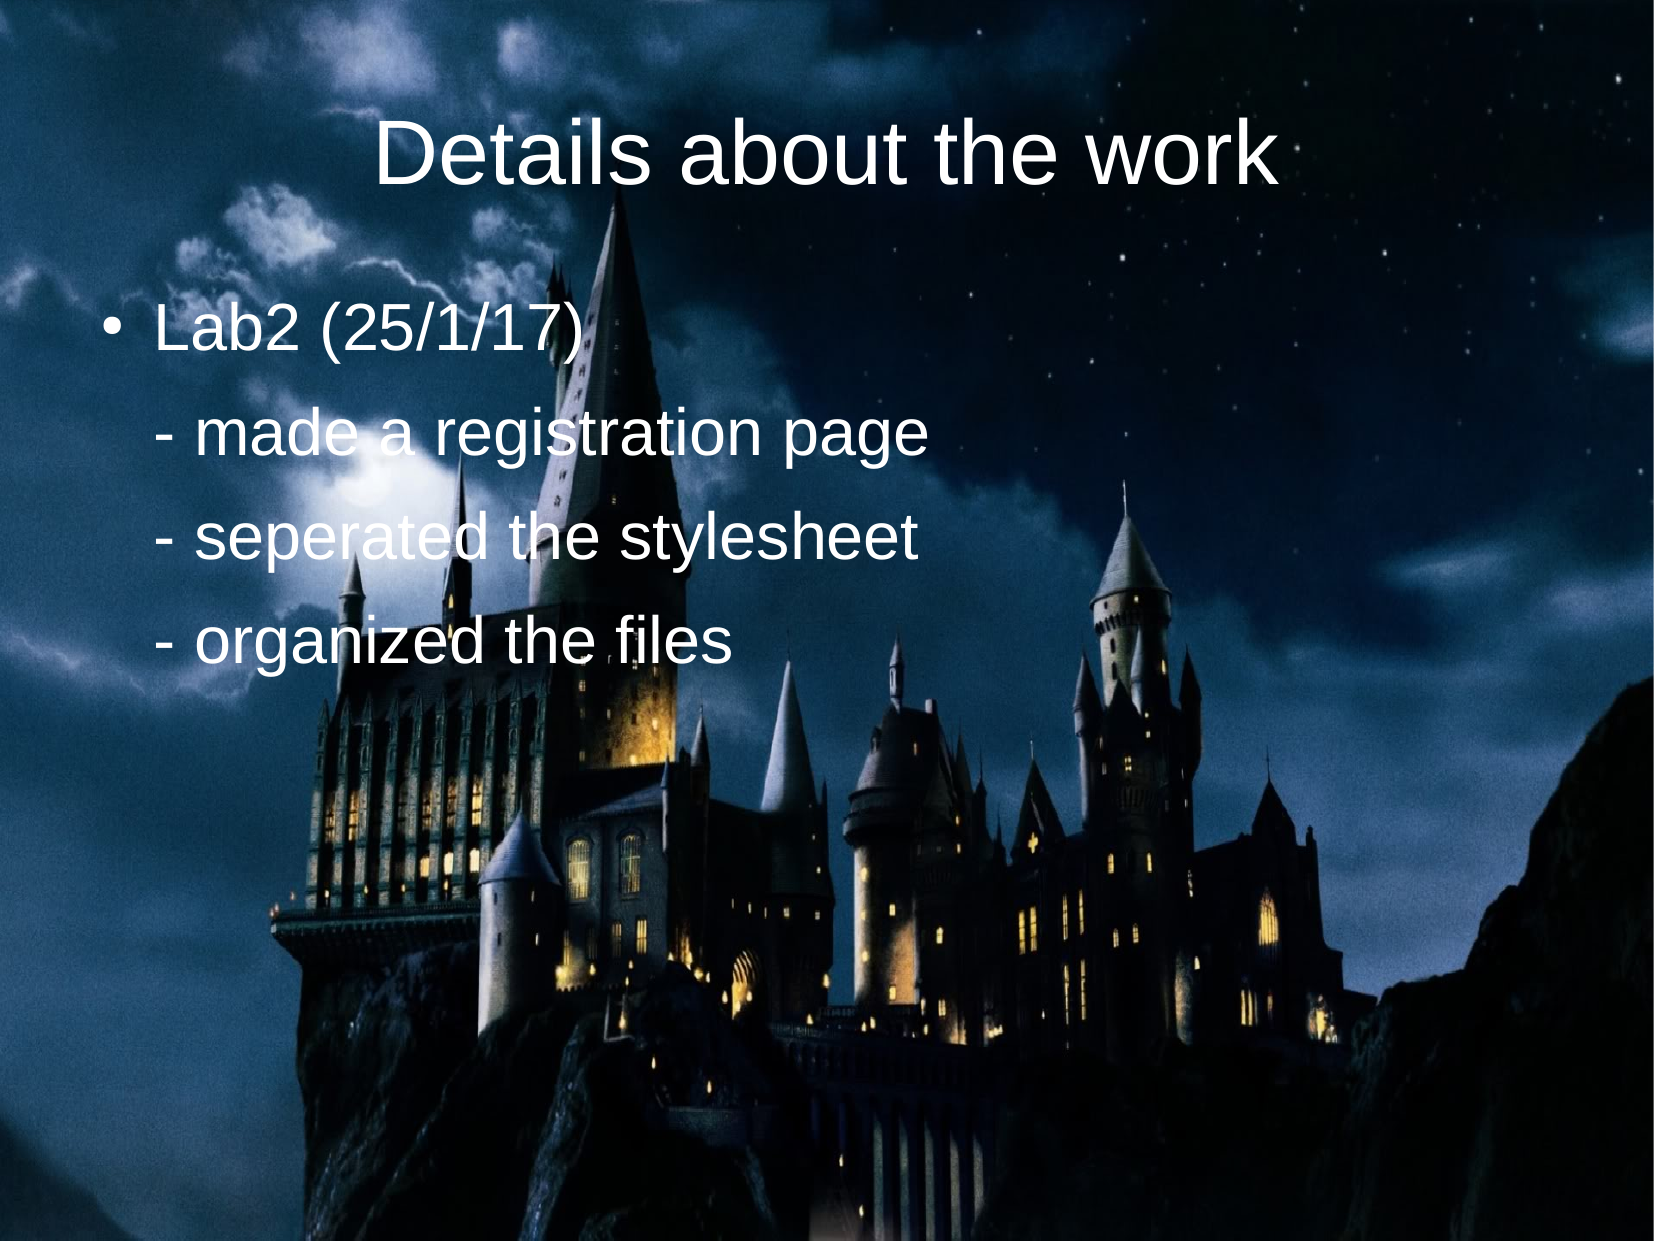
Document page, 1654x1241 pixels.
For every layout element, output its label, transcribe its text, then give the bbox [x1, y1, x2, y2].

title Details about the work [82, 49, 1571, 257]
list Lab2 (25/1/17) - made a registration page - seperated the stylesheet - organized the files [82, 290, 1571, 1010]
picture [0, 0, 1654, 1241]
